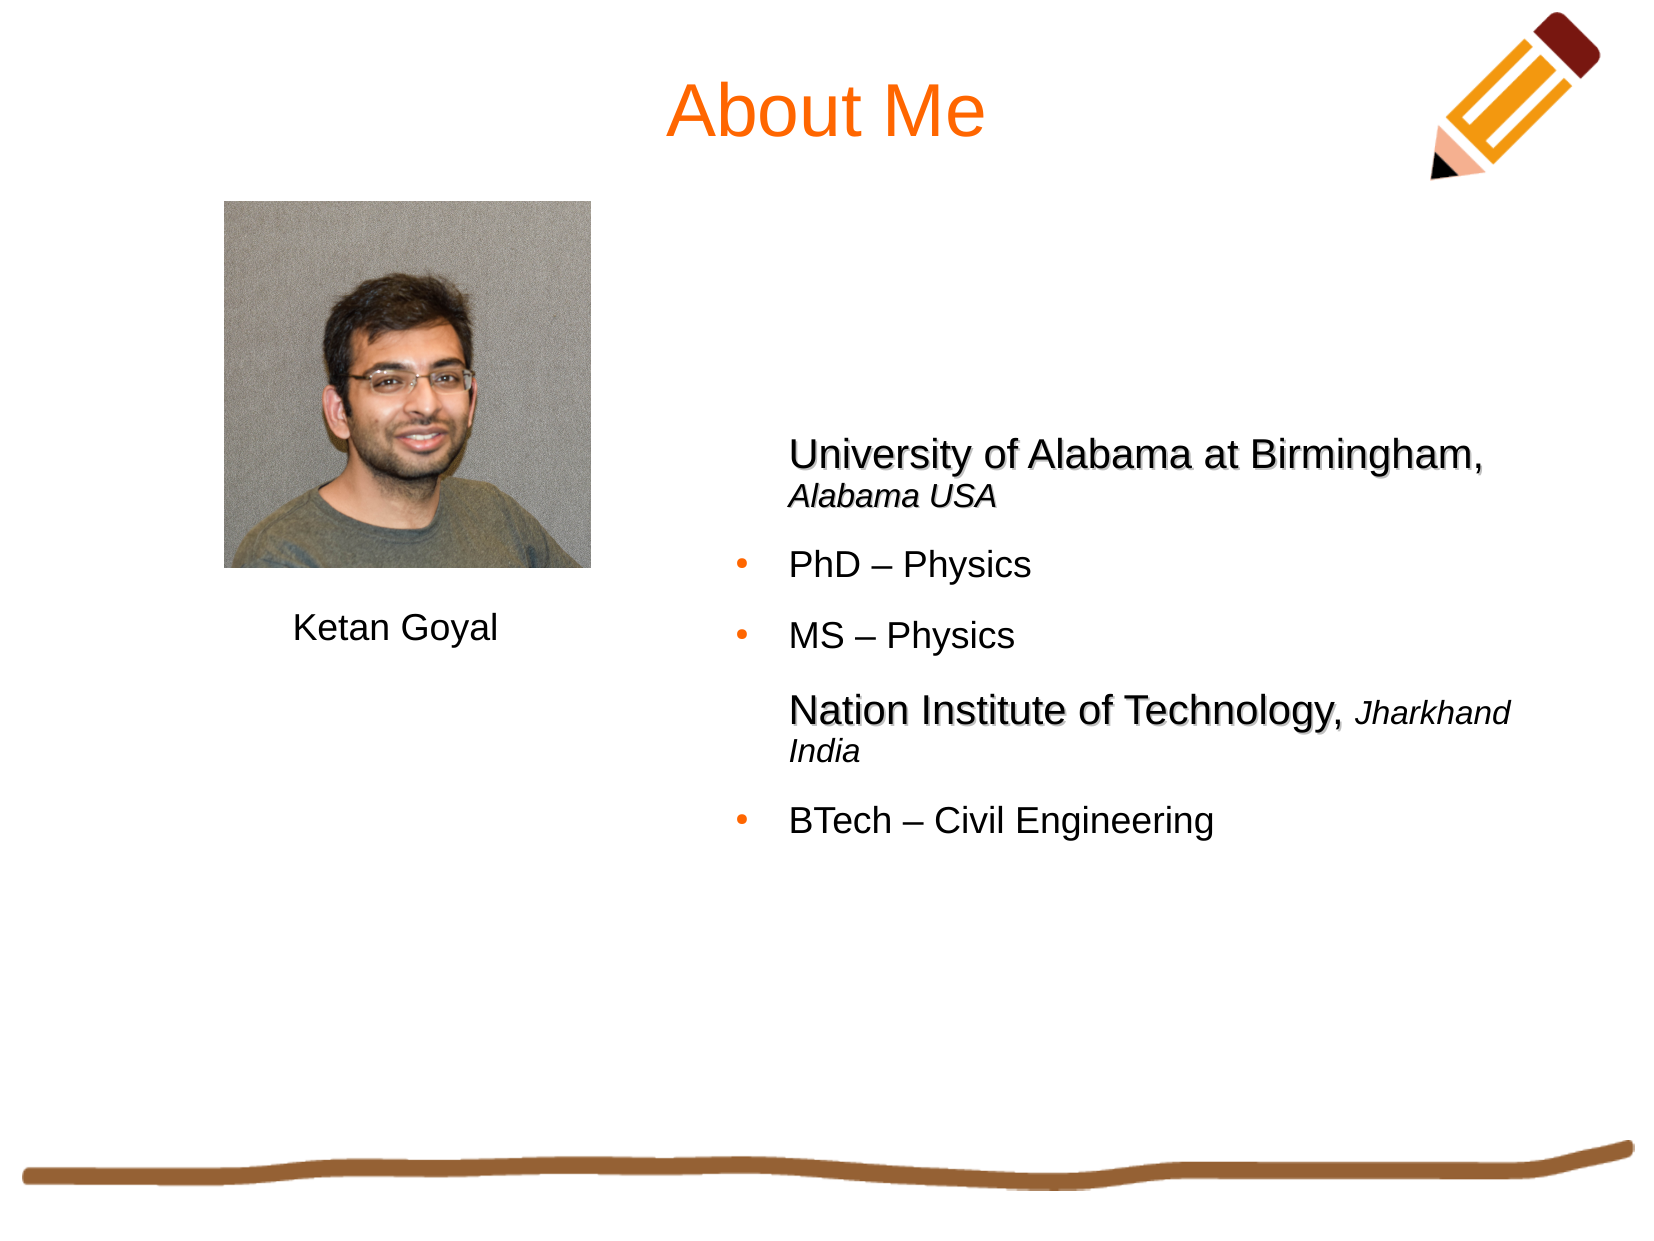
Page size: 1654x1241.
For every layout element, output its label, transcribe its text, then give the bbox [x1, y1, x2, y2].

title About Me [82, 49, 1571, 172]
picture [1526, 1140, 1635, 1191]
picture [1430, 12, 1601, 181]
picture [22, 1140, 717, 1191]
picture [224, 201, 591, 568]
text_box Ketan Goyal [277, 598, 514, 656]
list University of Alabama at Birmingham, Alabama USA PhD – Physics MS – Physics Nation Institute of Technology, Jharkhand India BTech – Civil Engineering [717, 430, 1526, 1241]
